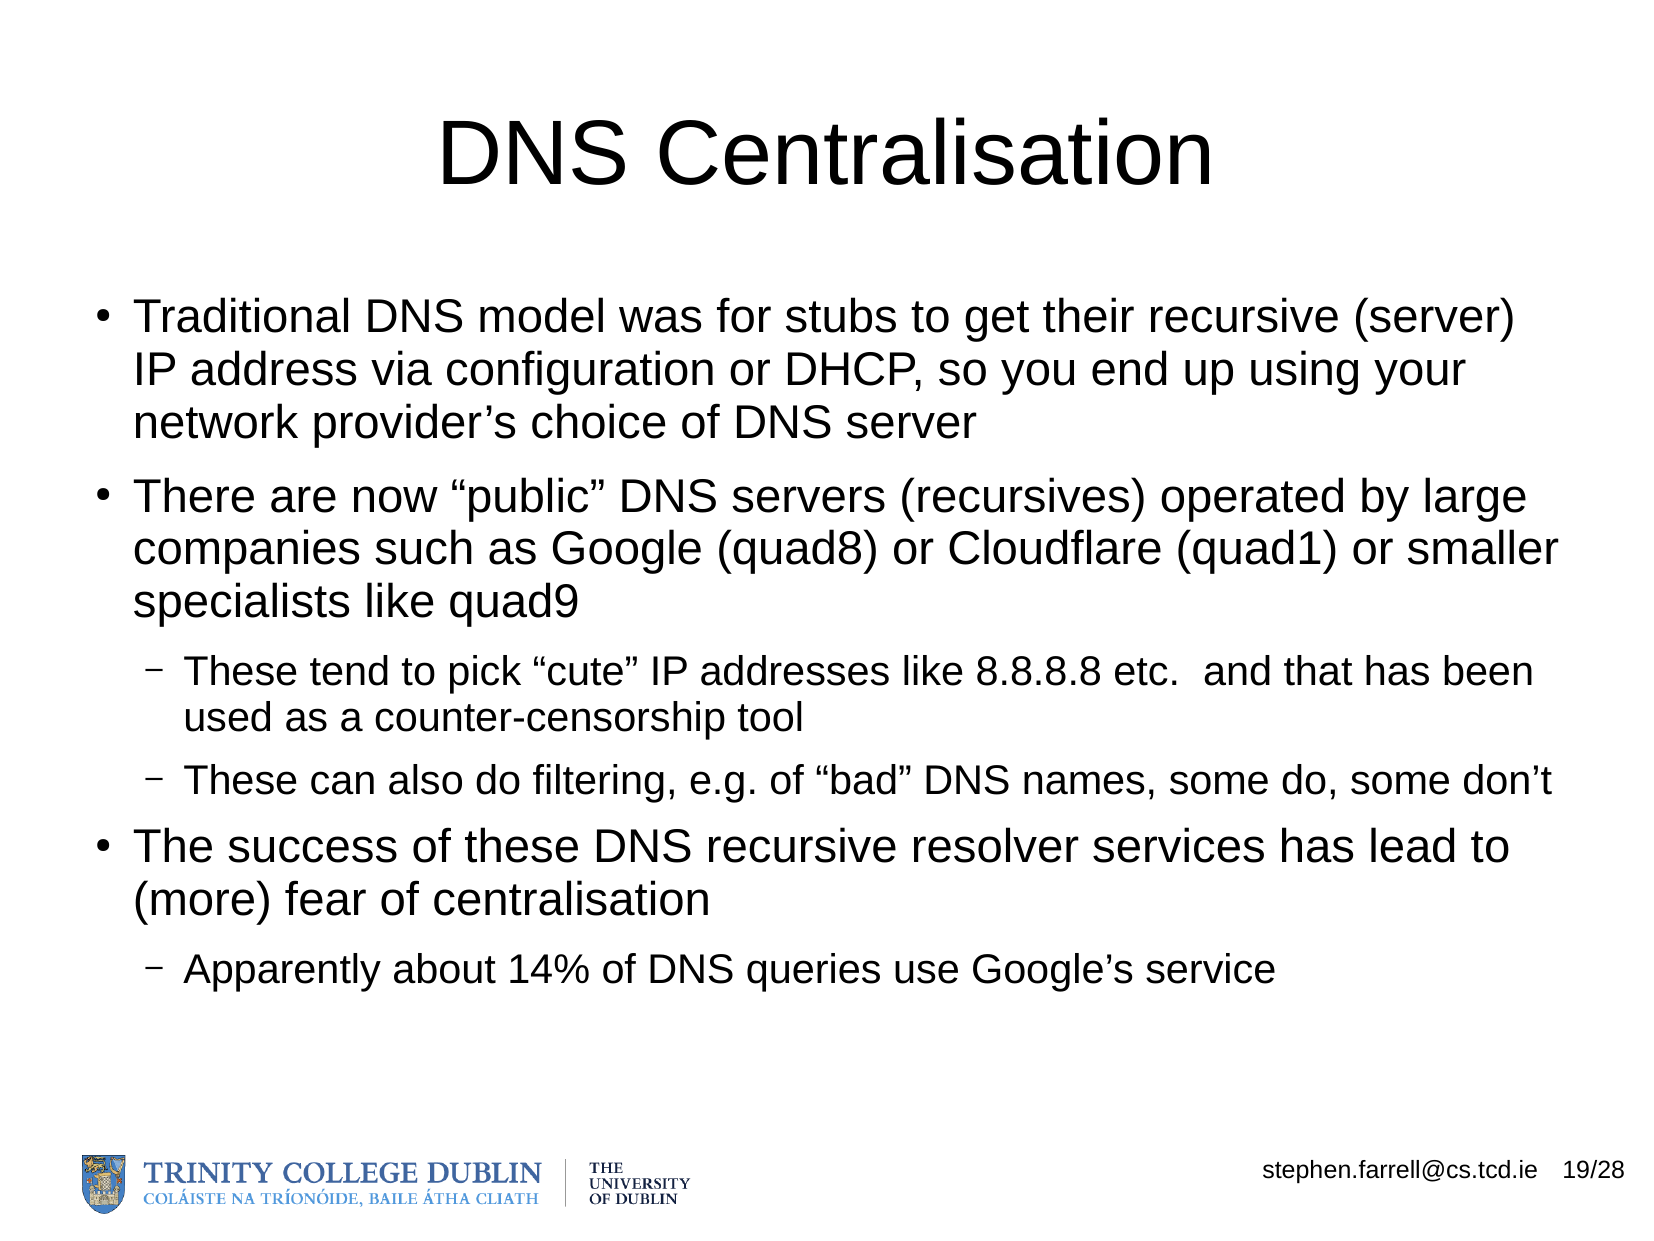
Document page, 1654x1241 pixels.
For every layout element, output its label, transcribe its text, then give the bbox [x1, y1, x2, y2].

list Traditional DNS model was for stubs to get their recursive (server) IP address via configuration or DHCP, so you end up using your network provider’s choice of DNS server There are now “public” DNS servers (recursives) operated by large companies such as Google (quad8) or Cloudflare (quad1) or smaller specialists like quad9 These tend to pick “cute” IP addresses like 8.8.8.8 etc. and that has been used as a counter-censorship tool These can also do filtering, e.g. of “bad” DNS names, some do, some don’t The success of these DNS recursive resolver services has lead to (more) fear of centralisation Apparently about 14% of DNS queries use Google’s service [82, 290, 1571, 1010]
title DNS Centralisation [82, 49, 1571, 257]
picture [82, 1155, 694, 1214]
